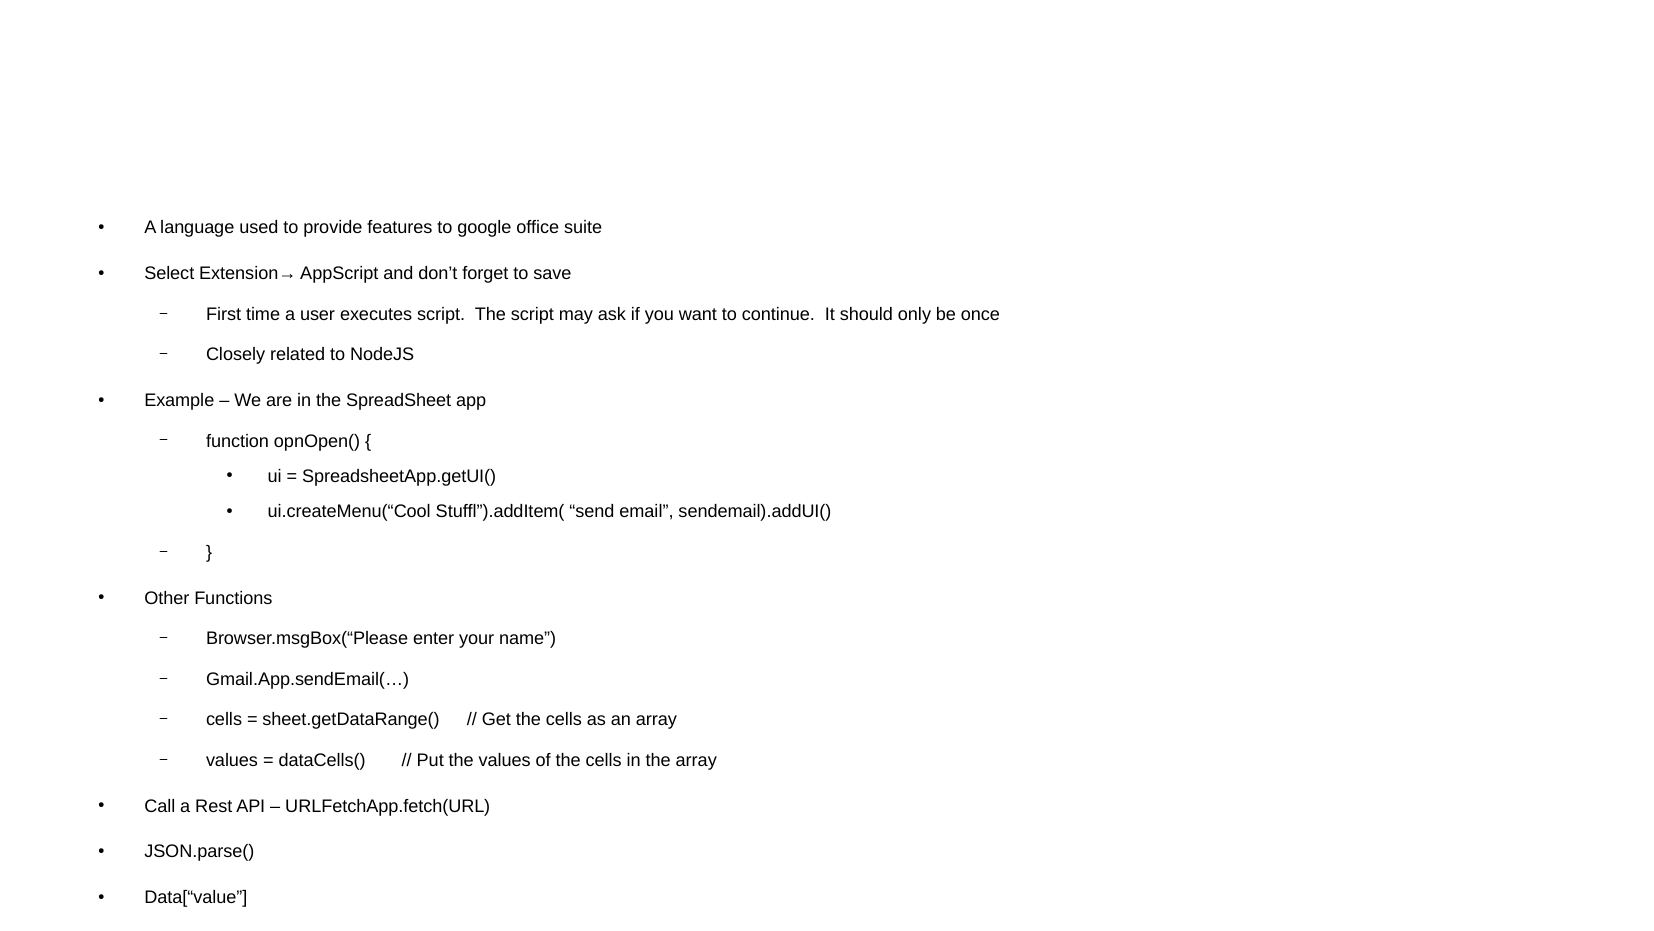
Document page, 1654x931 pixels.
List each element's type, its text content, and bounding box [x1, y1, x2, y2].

list A language used to provide features to google office suite Select Extension→ AppScript and don’t forget to save First time a user executes script. The script may ask if you want to continue. It should only be once Closely related to NodeJS Example – We are in the SpreadSheet app function opnOpen() { ui = SpreadsheetApp.getUI() ui.createMenu(“Cool Stuffl”).addItem( “send email”, sendemail).addUI() } Other Functions Browser.msgBox(“Please enter your name”) Gmail.App.sendEmail(…) cells = sheet.getDataRange() // Get the cells as an array values = dataCells() // Put the values of the cells in the array Call a Rest API – URLFetchApp.fetch(URL) JSON.parse() Data[“value”] [82, 217, 1636, 916]
